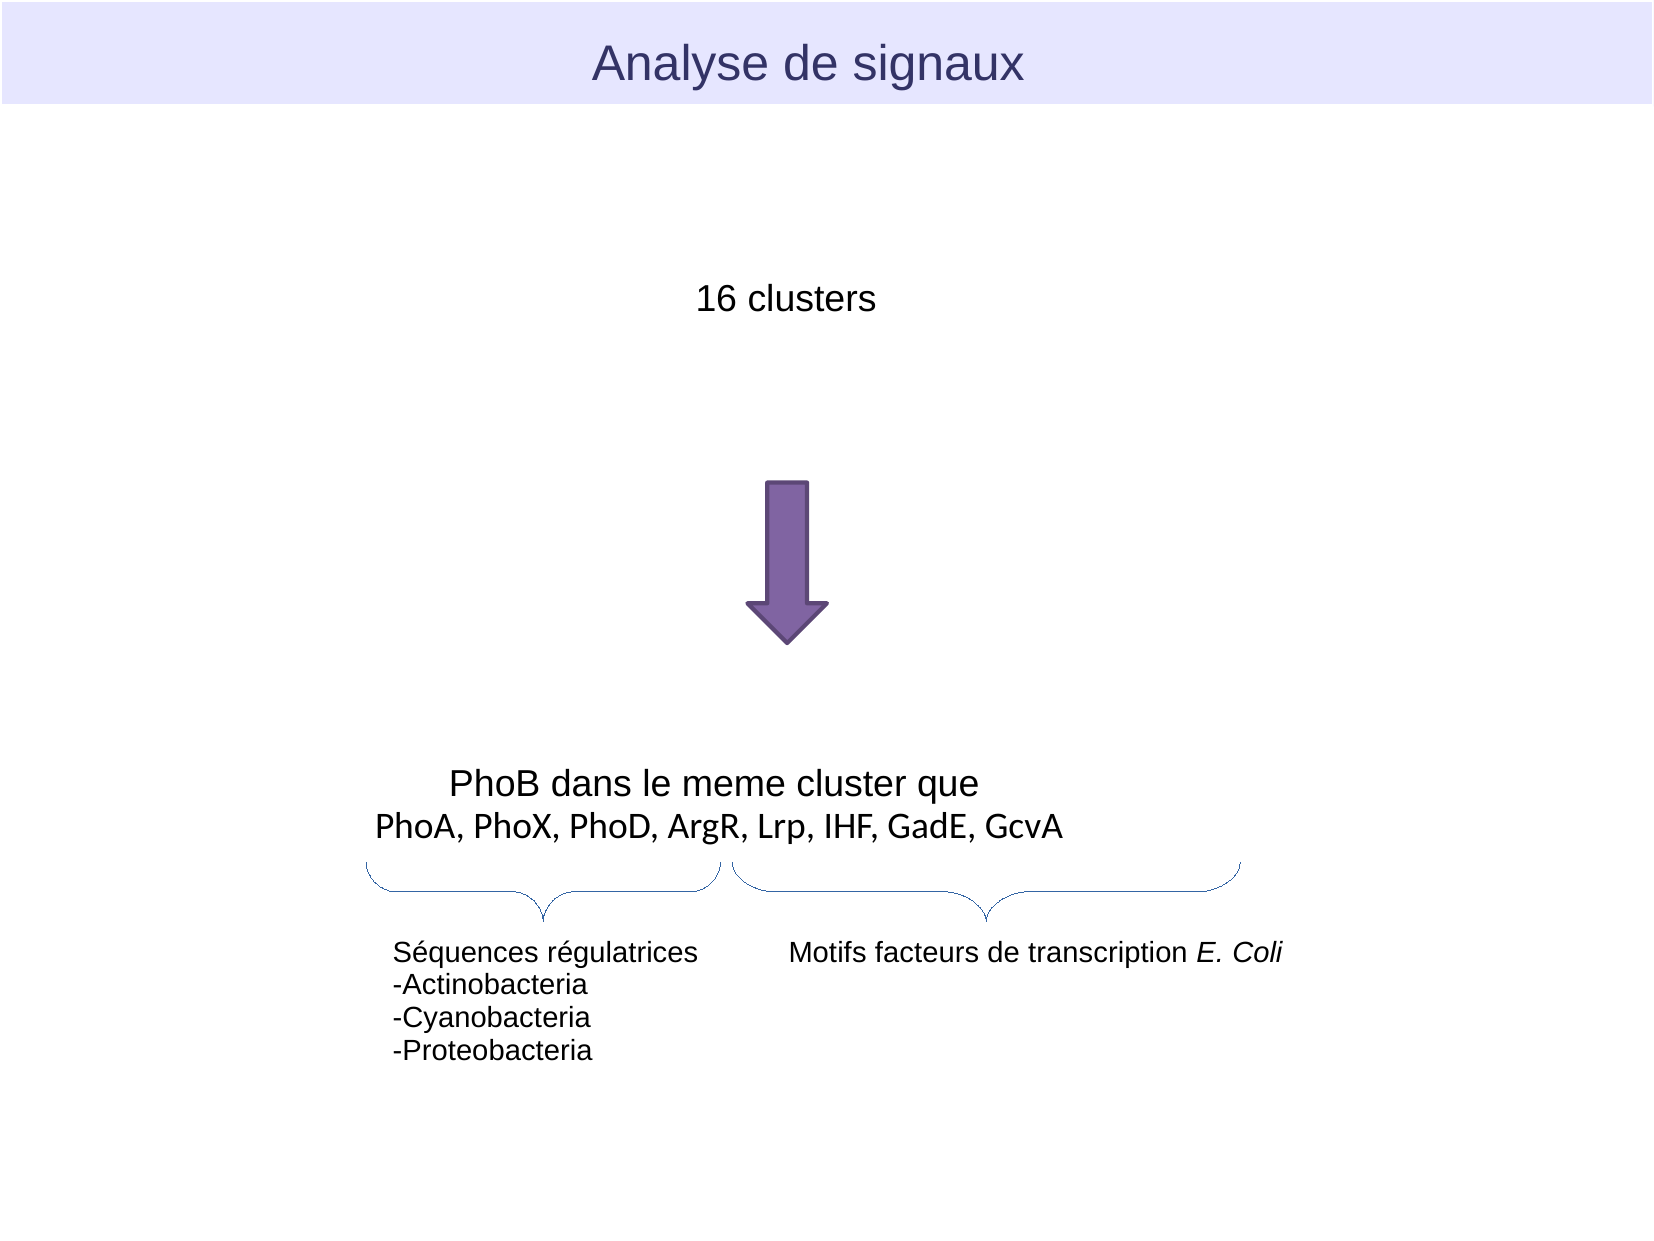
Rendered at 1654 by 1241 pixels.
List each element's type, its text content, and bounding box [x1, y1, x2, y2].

text_box 16 clusters [680, 270, 902, 411]
text_box Analyse de signaux [576, 22, 1190, 98]
text_box [747, 482, 827, 644]
text_box Motifs facteurs de transcription E. Coli [773, 928, 1298, 976]
text_box PhoB dans le meme cluster que PhoA, PhoX, PhoD, ArgR, Lrp, IHF, GadE, GcvA [349, 755, 1335, 941]
text_box Séquences régulatrices -Actinobacteria -Cyanobacteria -Proteobacteria [377, 928, 714, 1075]
text_box [0, 0, 1654, 107]
